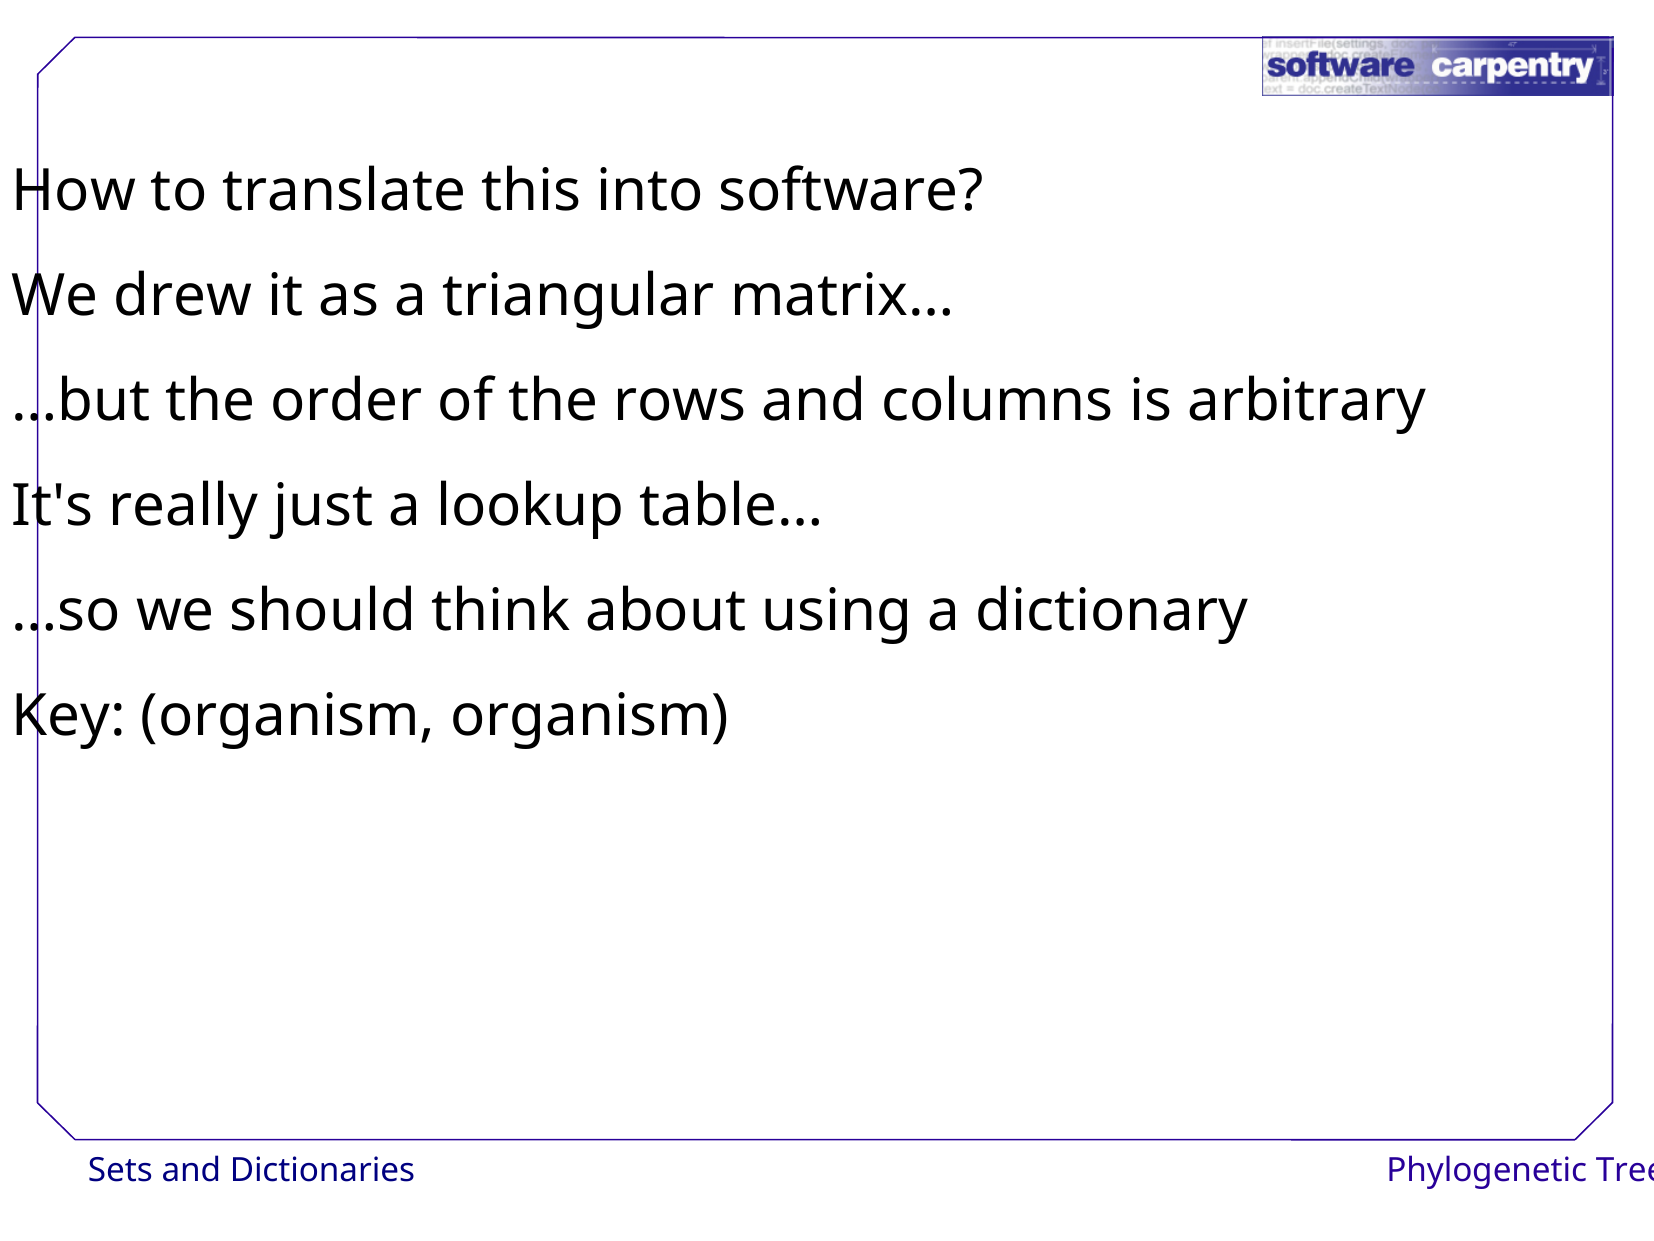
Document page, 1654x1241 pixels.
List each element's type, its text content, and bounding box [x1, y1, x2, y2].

text_box How to translate this into software? We drew it as a triangular matrix… …but the order of the rows and columns is arbitrary It's really just a lookup table… …so we should think about using a dictionary Key: (organism, organism) [0, 109, 1592, 755]
picture [1262, 36, 1614, 96]
